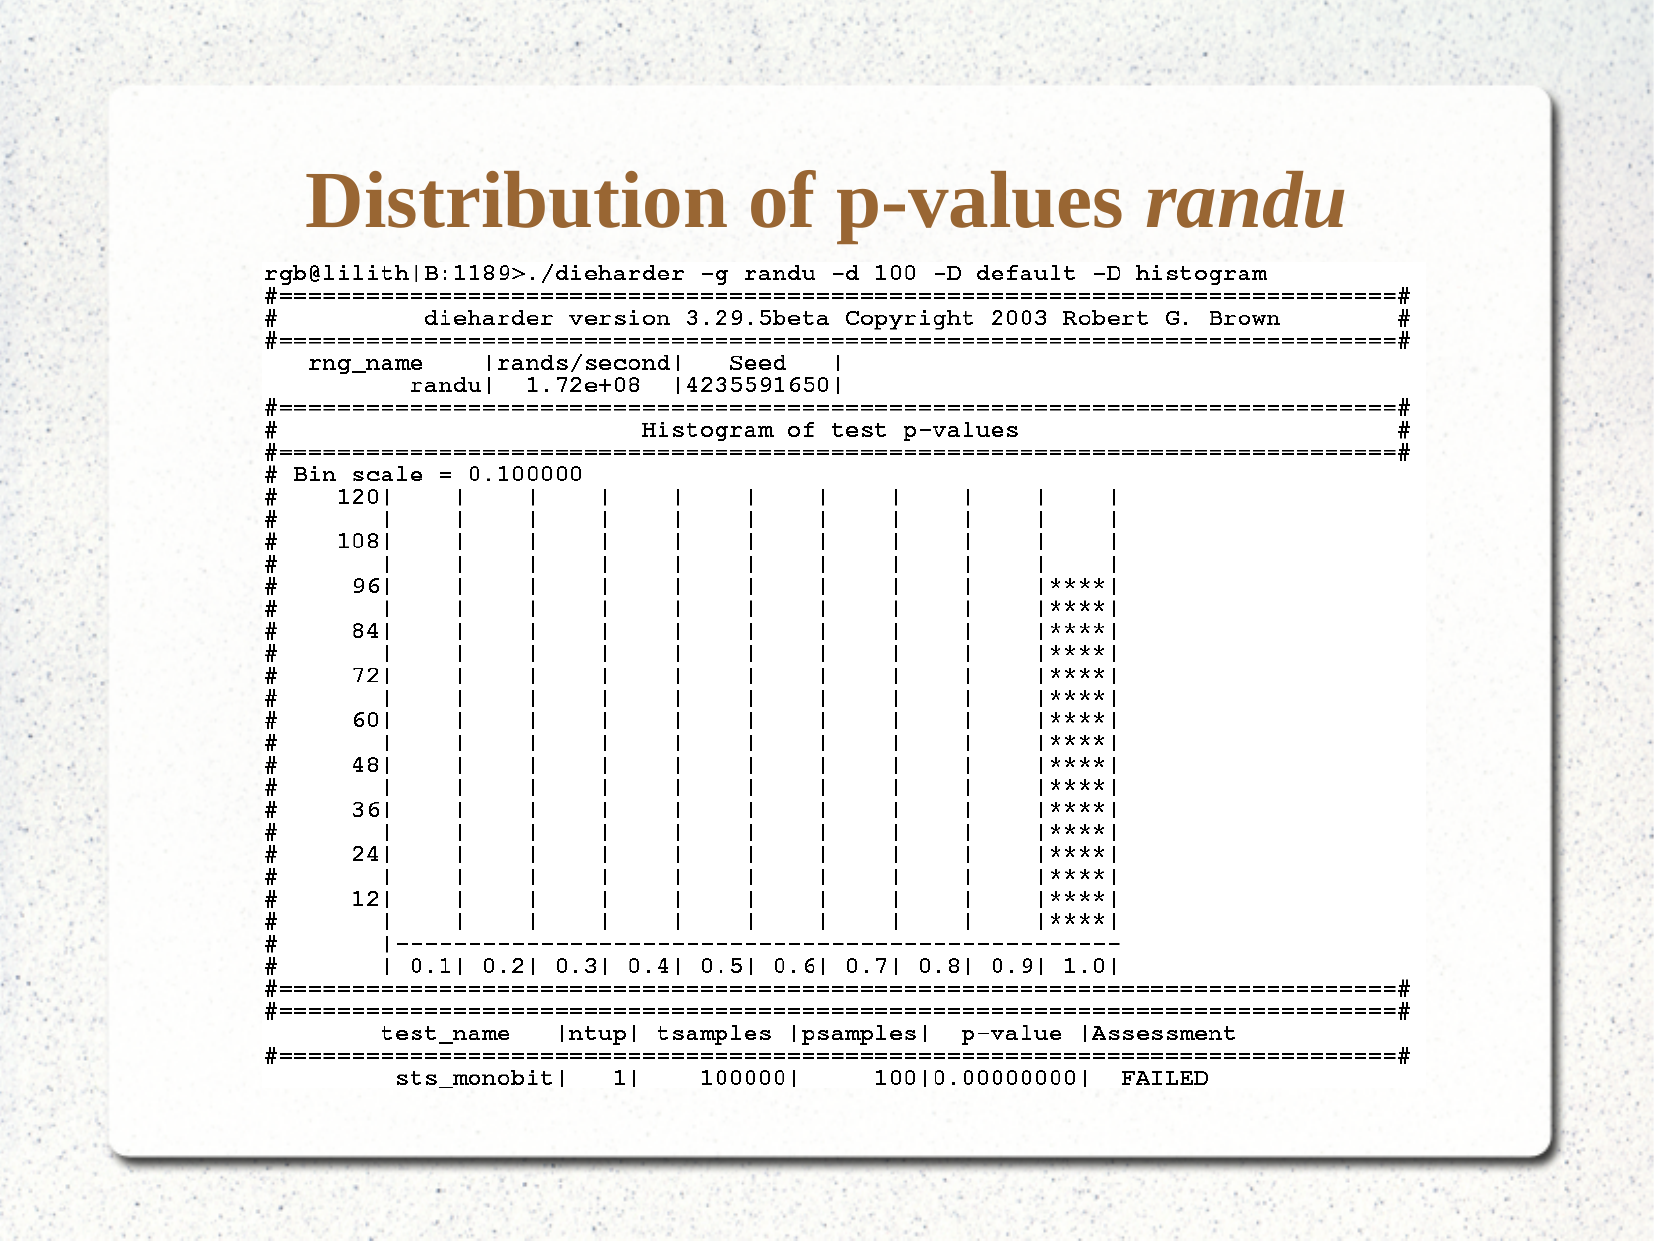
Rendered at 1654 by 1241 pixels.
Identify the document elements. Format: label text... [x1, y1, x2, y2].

picture [0, 0, 1654, 1241]
title Distribution of p-values randu [118, 96, 1536, 304]
